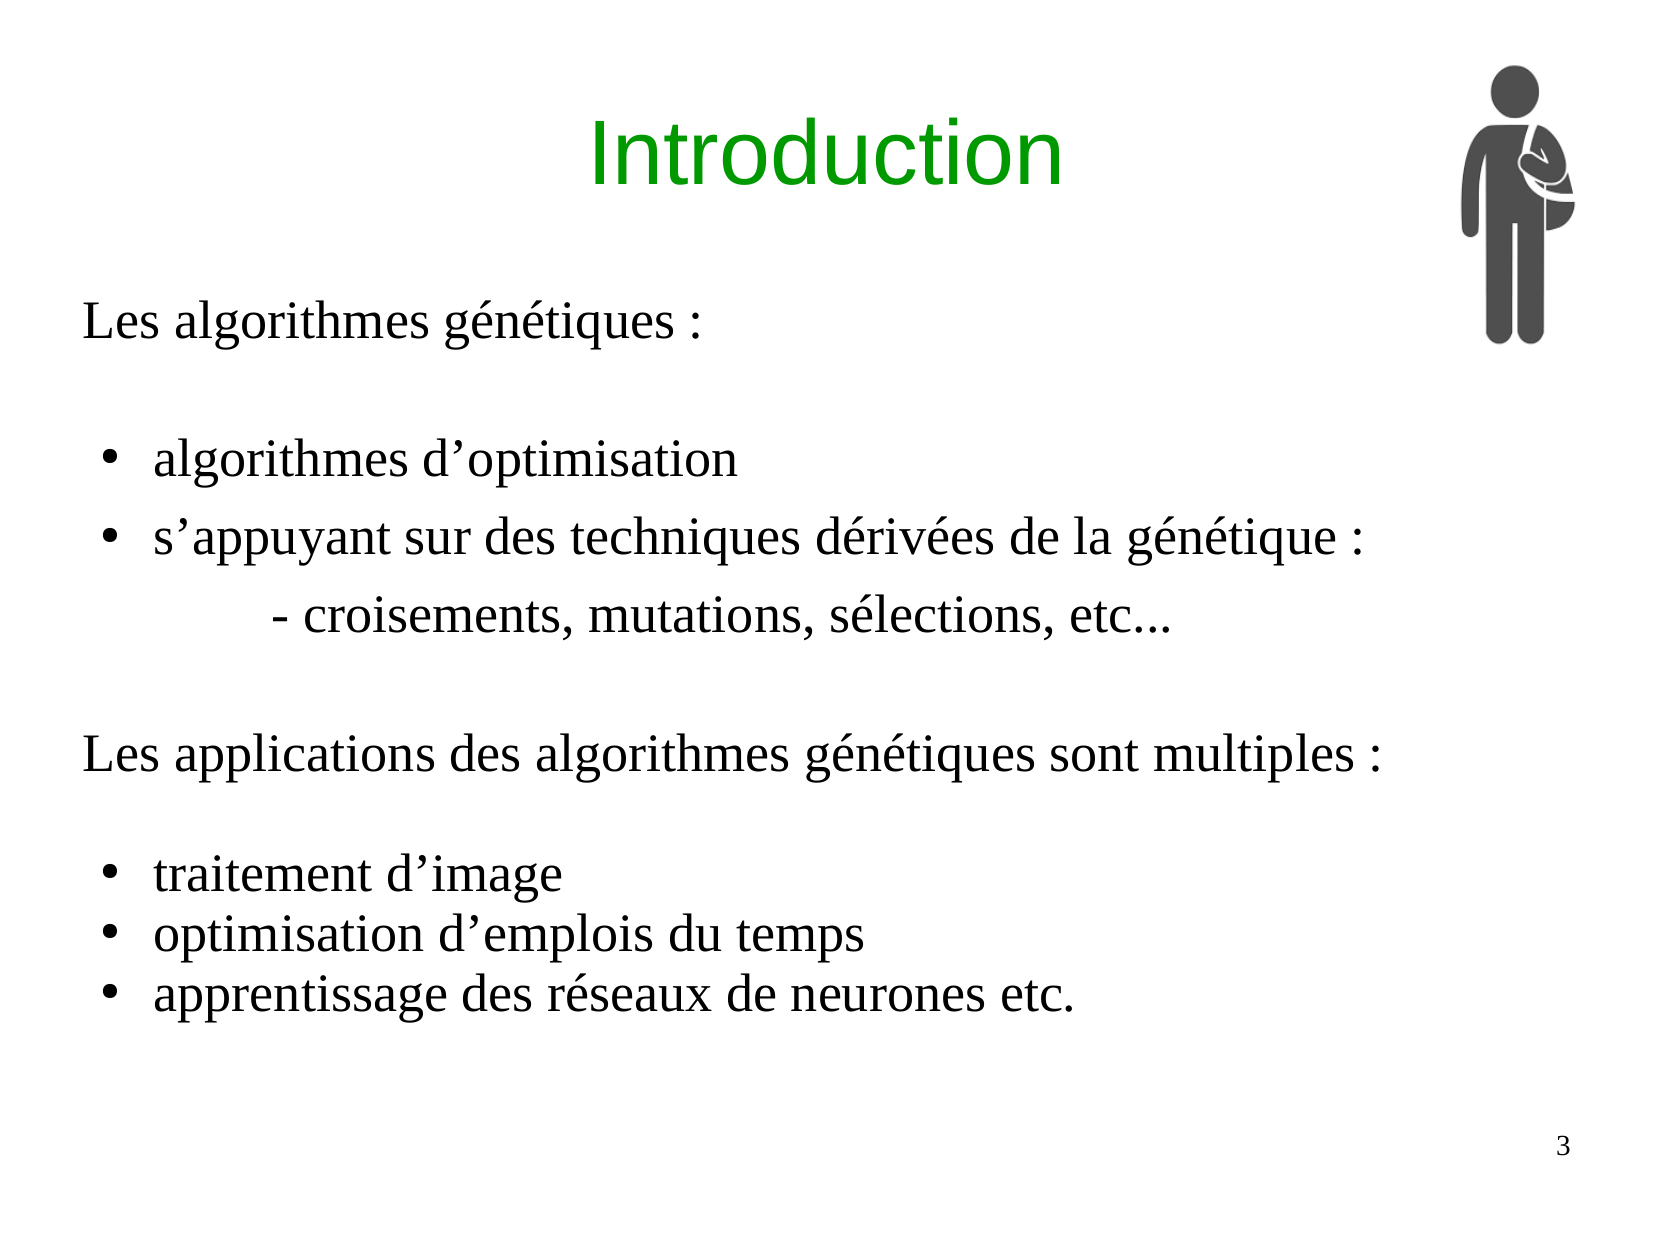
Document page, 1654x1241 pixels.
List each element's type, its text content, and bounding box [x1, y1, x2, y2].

picture [1417, 49, 1619, 361]
title Introduction [82, 49, 1417, 257]
list Les algorithmes génétiques : algorithmes d’optimisation s’appuyant sur des techniques dérivées de la génétique : - croisements, mutations, sélections, etc... Les applications des algorithmes génétiques sont multiples : traitement d’image optimisation d’emplois du temps apprentissage des réseaux de neurones etc. [82, 290, 1571, 1156]
